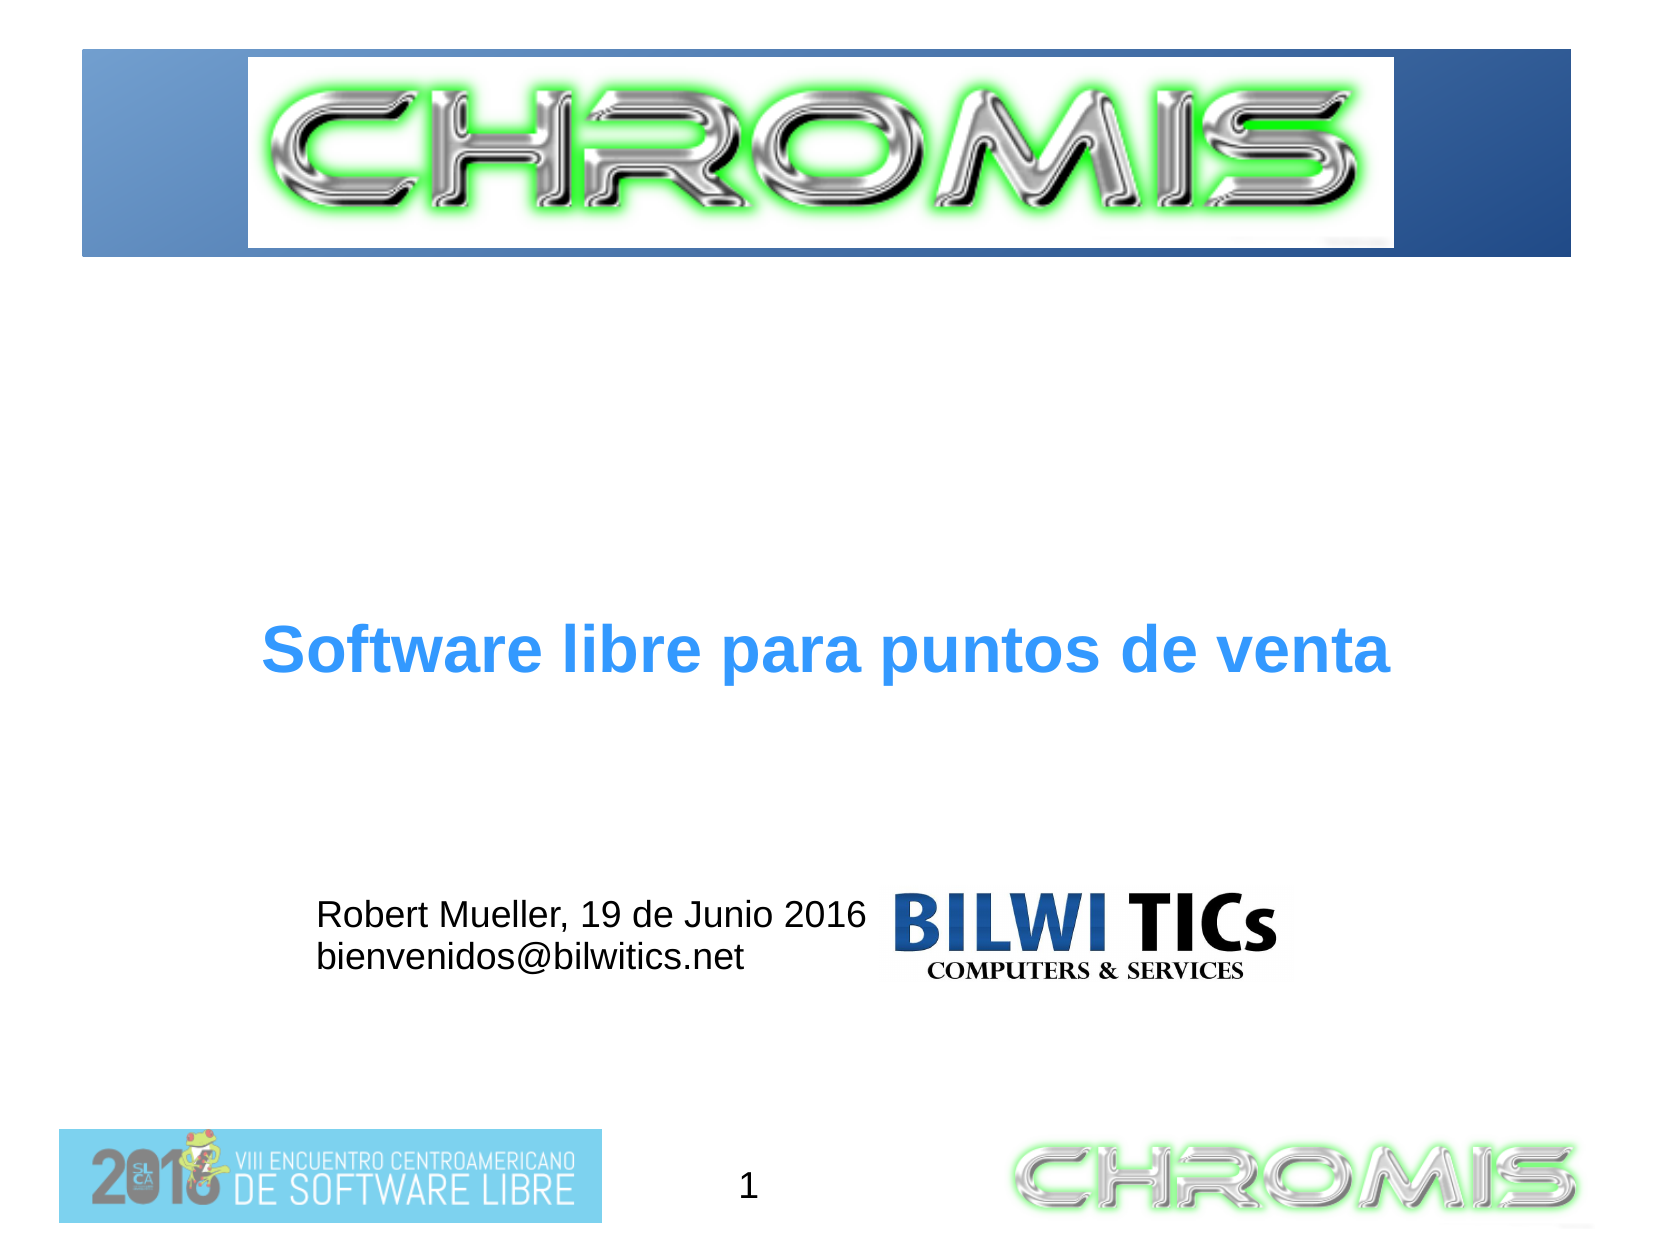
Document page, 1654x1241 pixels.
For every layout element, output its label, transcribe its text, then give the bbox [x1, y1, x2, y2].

text_box Robert Mueller, 19 de Junio 2016 bienvenidos@bilwitics.net [301, 885, 892, 1002]
title [82, 49, 1571, 257]
subtitle Software libre para puntos de venta [82, 290, 1571, 1010]
picture [892, 885, 1294, 982]
picture [248, 57, 1394, 248]
